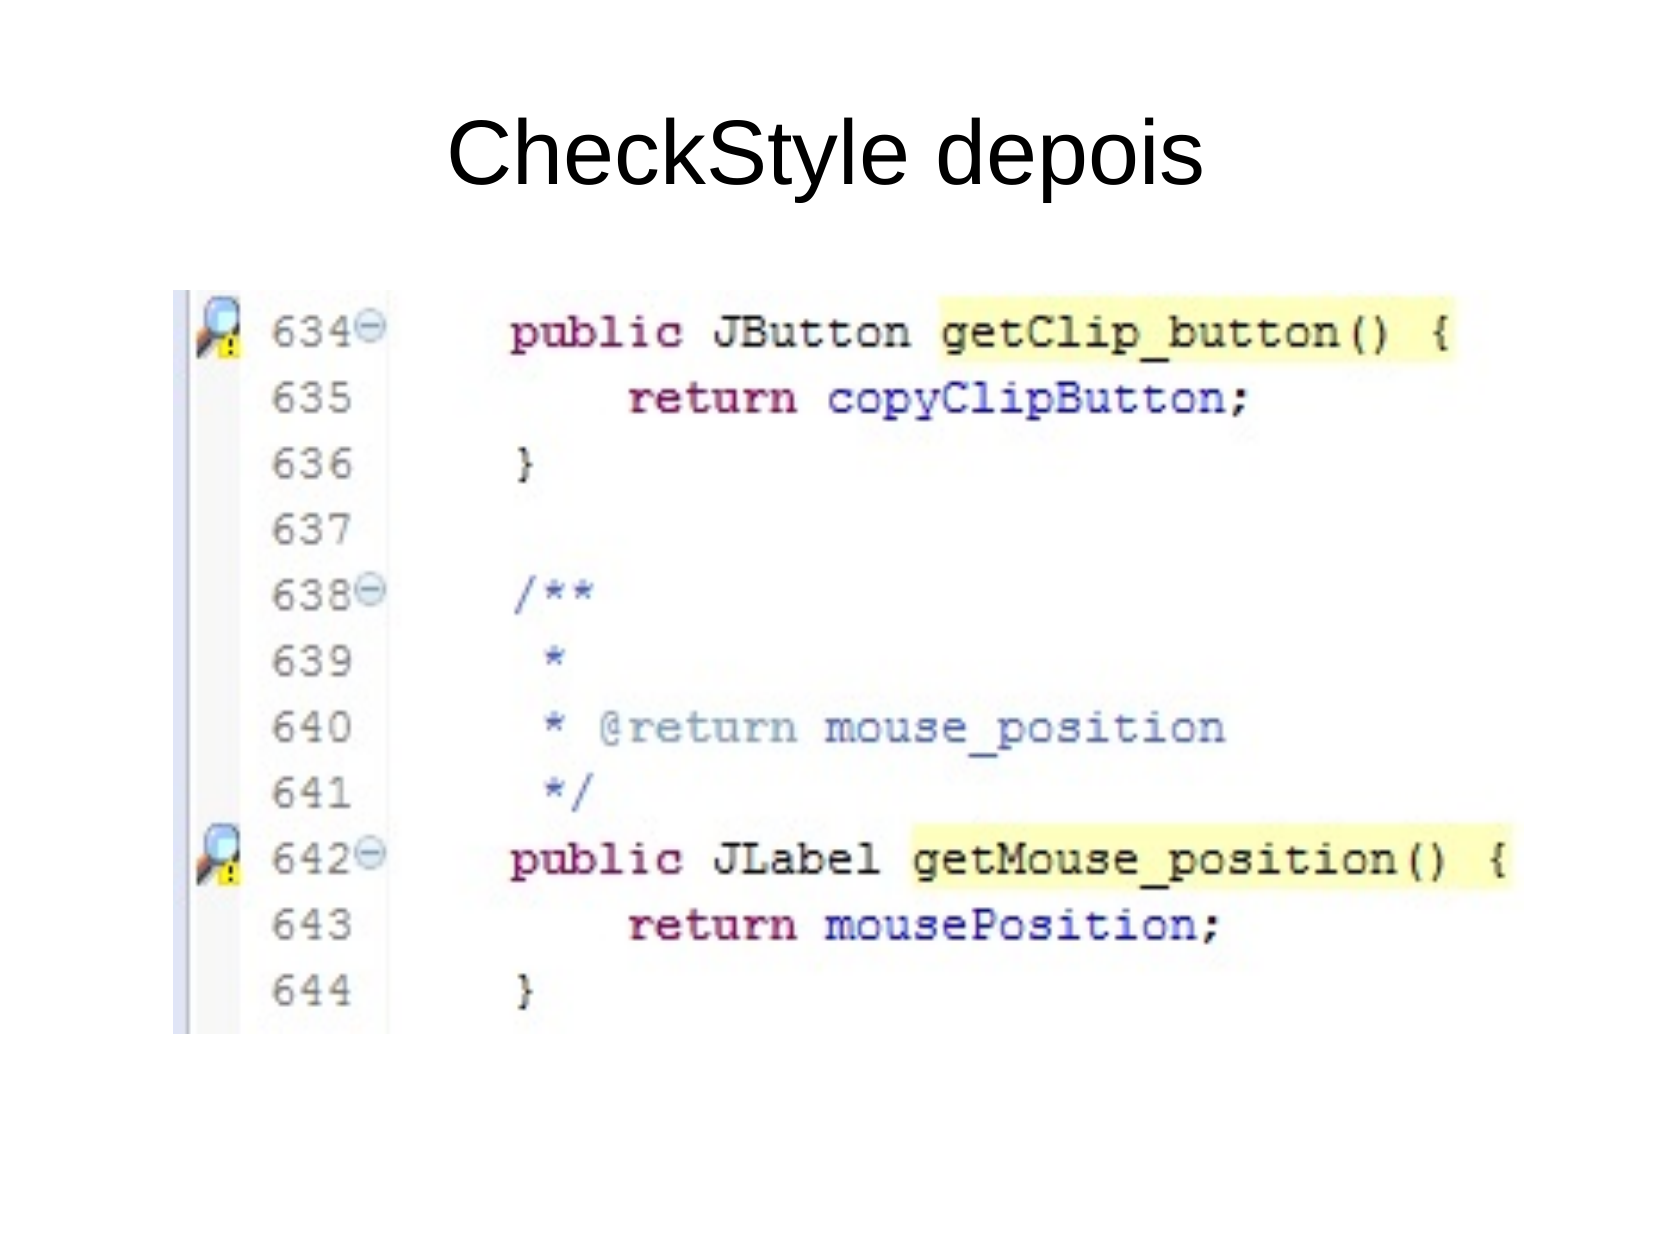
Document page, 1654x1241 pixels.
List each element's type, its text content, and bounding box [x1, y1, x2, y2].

title CheckStyle depois [82, 49, 1571, 257]
picture [173, 290, 1524, 1034]
